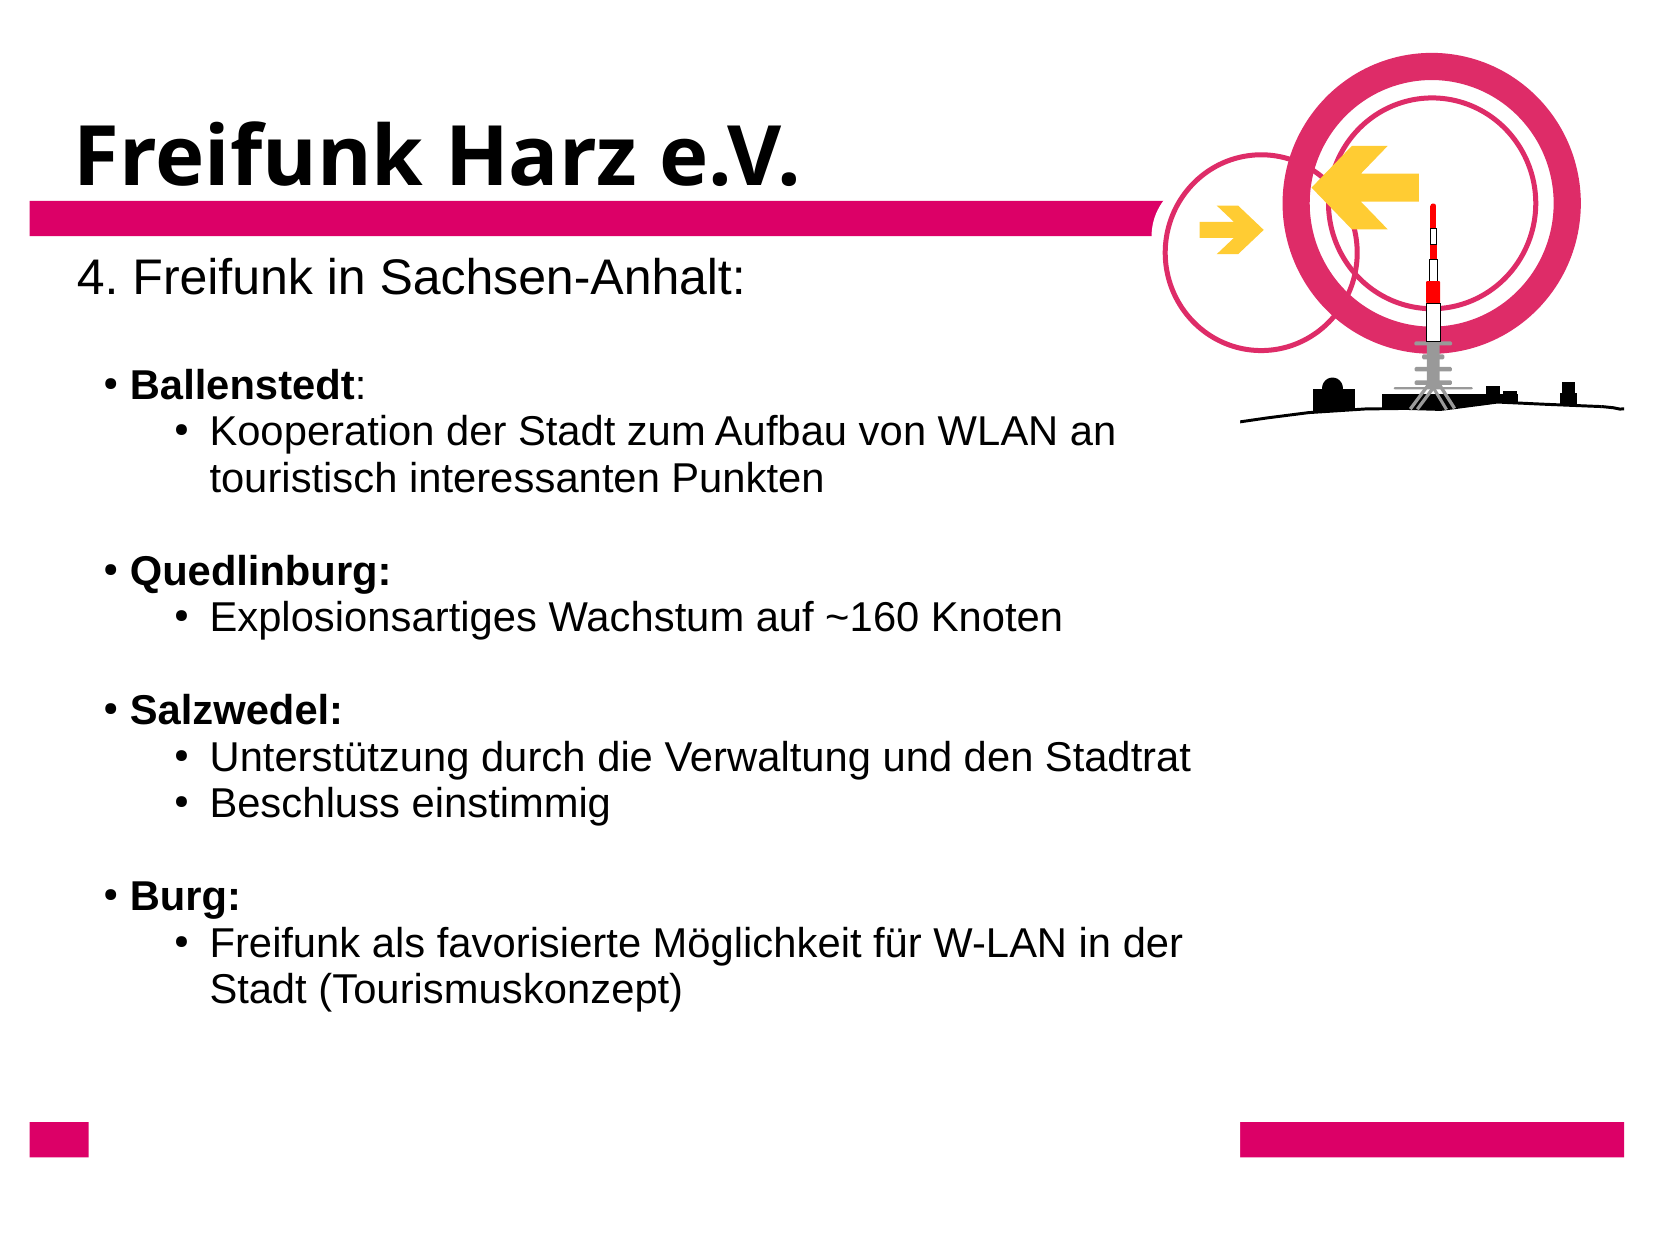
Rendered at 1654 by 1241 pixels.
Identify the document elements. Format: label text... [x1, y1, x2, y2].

subtitle 4. Freifunk in Sachsen-Anhalt: [76, 218, 798, 337]
text_box Ballenstedt: Kooperation der Stadt zum Aufbau von WLAN an touristisch interessanten Punkten Quedlinburg: Explosionsartiges Wachstum auf ~160 Knoten Salzwedel: Unterstützung durch die Verwaltung und den Stadtrat Beschluss einstimmig Burg: Freifunk als favorisierte Möglichkeit für W-LAN in der Stadt (Tourismuskonzept) [88, 354, 1241, 1182]
